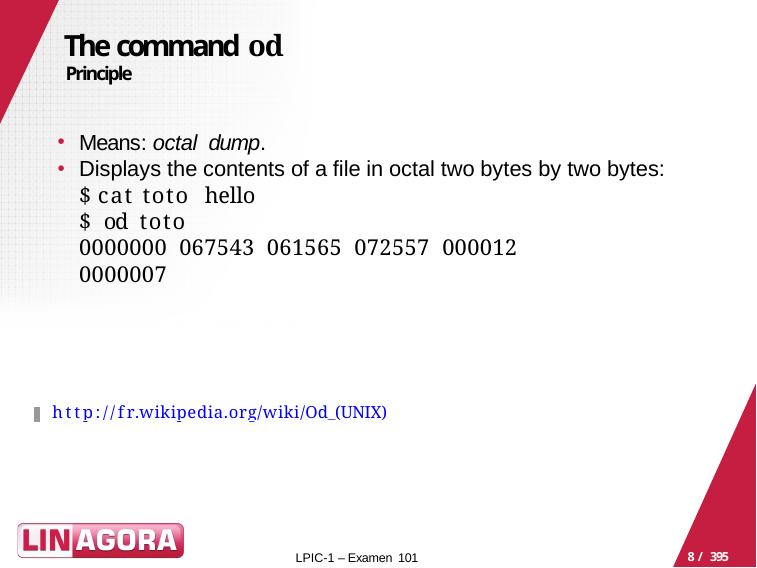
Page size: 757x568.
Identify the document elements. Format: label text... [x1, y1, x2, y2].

text_box The command od Principle [63, 26, 697, 103]
text_box LPIC-1 – Examen 101 [293, 549, 420, 568]
text_box http://fr.wikipedia.org/wiki/Od_(UNIX) [50, 402, 390, 445]
text_box [17, 520, 184, 562]
text_box <numéro> / 395 [683, 549, 747, 568]
text_box Means: octal dump. Displays the contents of a file in octal two bytes by two bytes: $ cat toto hello $ od toto 0000000 067543 061565 072557 000012 0000007 [32, 103, 724, 444]
picture [0, 0, 352, 352]
